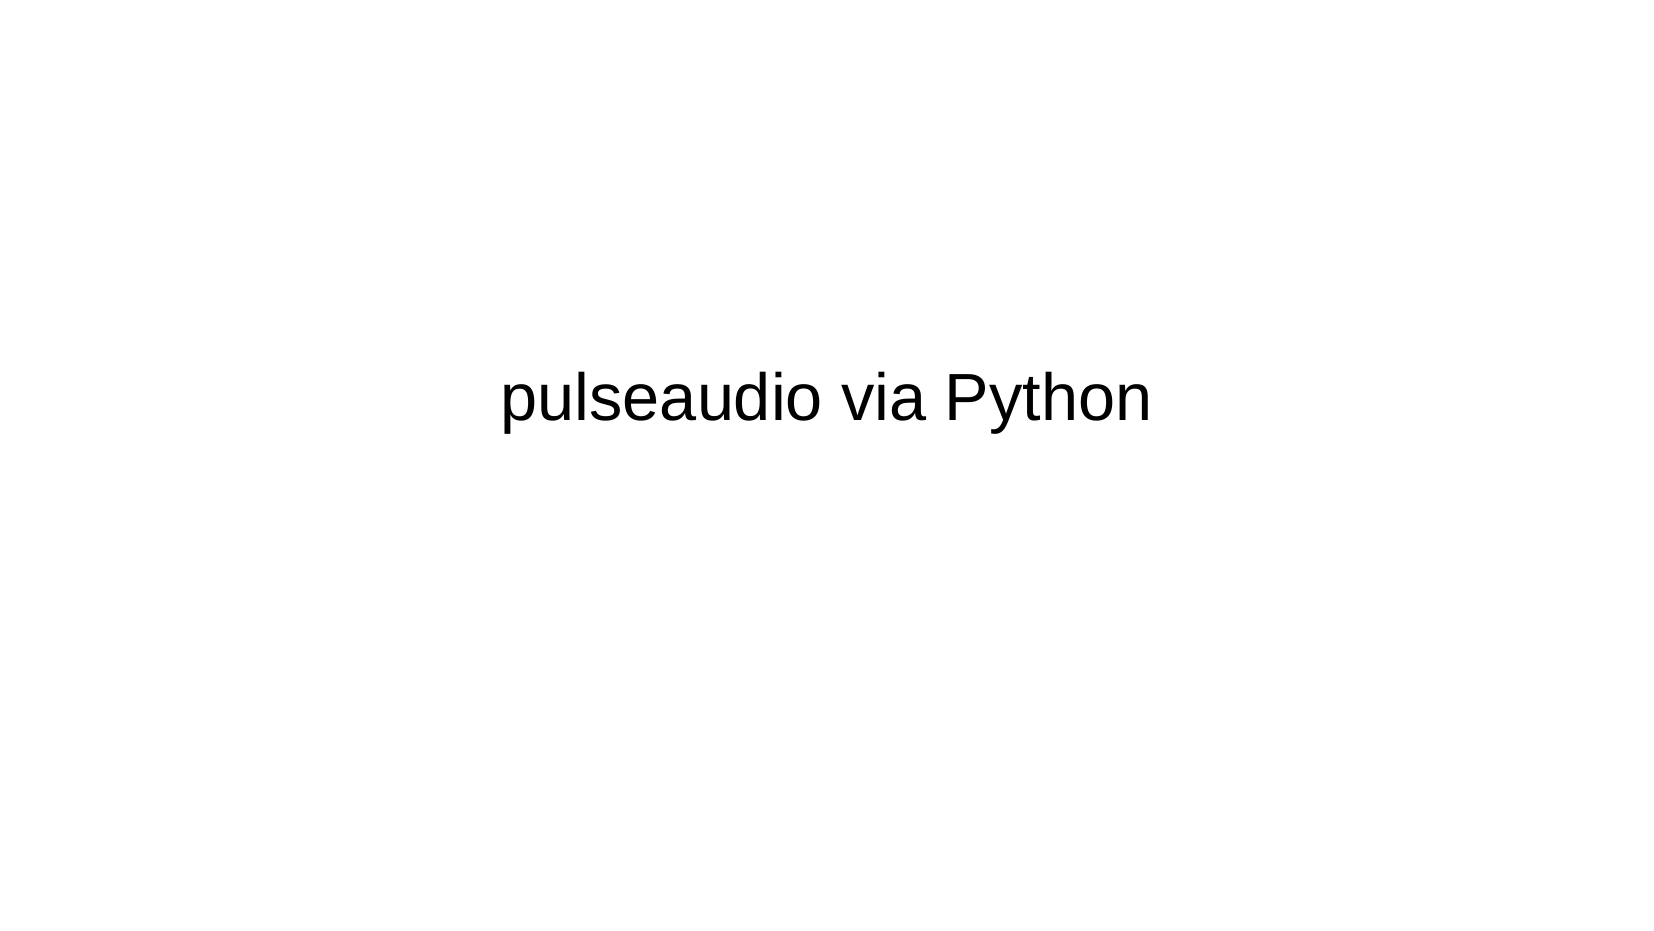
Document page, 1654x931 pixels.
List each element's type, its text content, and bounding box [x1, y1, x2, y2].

subtitle pulseaudio via Python [82, 37, 1571, 757]
